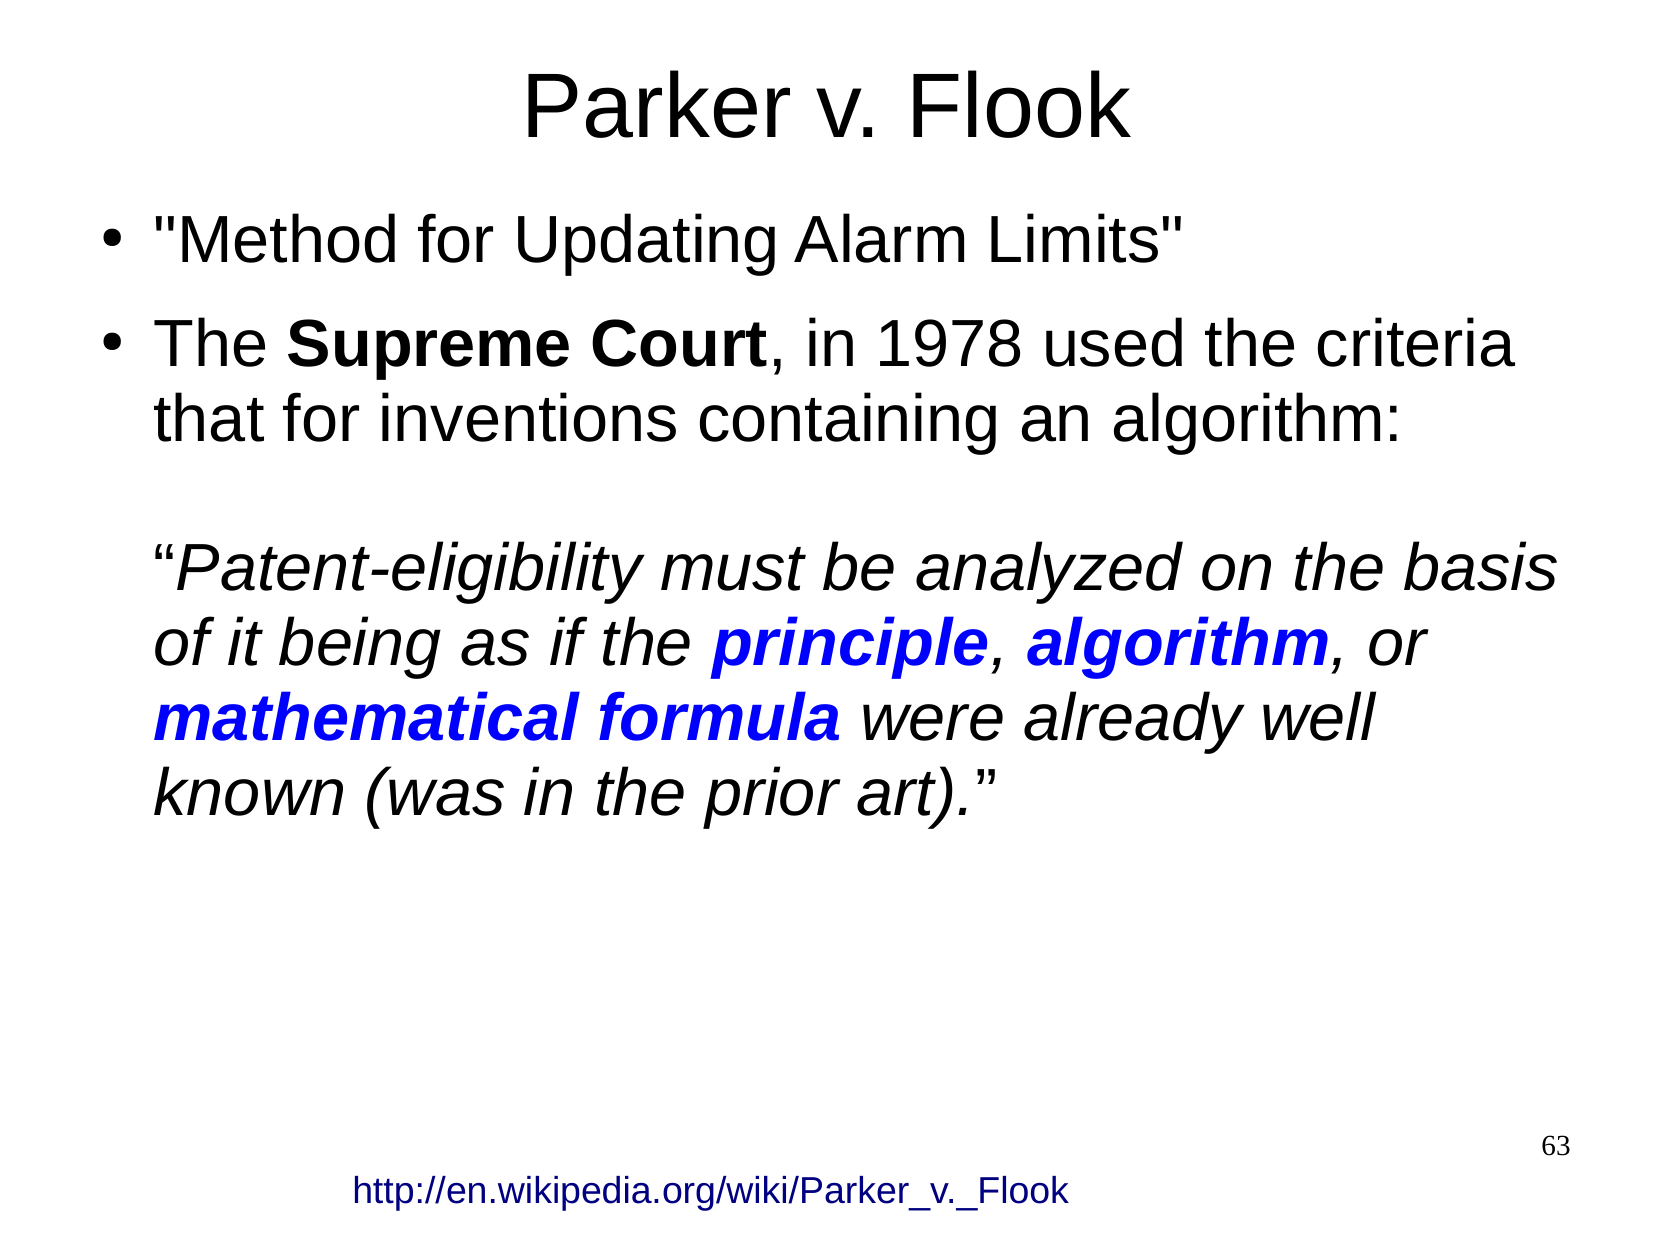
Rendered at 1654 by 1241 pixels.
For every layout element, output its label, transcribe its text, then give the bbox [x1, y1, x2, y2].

text_box http://en.wikipedia.org/wiki/Parker_v._Flook [337, 1162, 1163, 1220]
list "Method for Updating Alarm Limits" The Supreme Court, in 1978 used the criteria that for inventions containing an algorithm: “Patent-eligibility must be analyzed on the basis of it being as if the principle, algorithm, or mathematical formula were already well known (was in the prior art).” [82, 201, 1571, 1006]
title Parker v. Flook [82, 9, 1571, 201]
